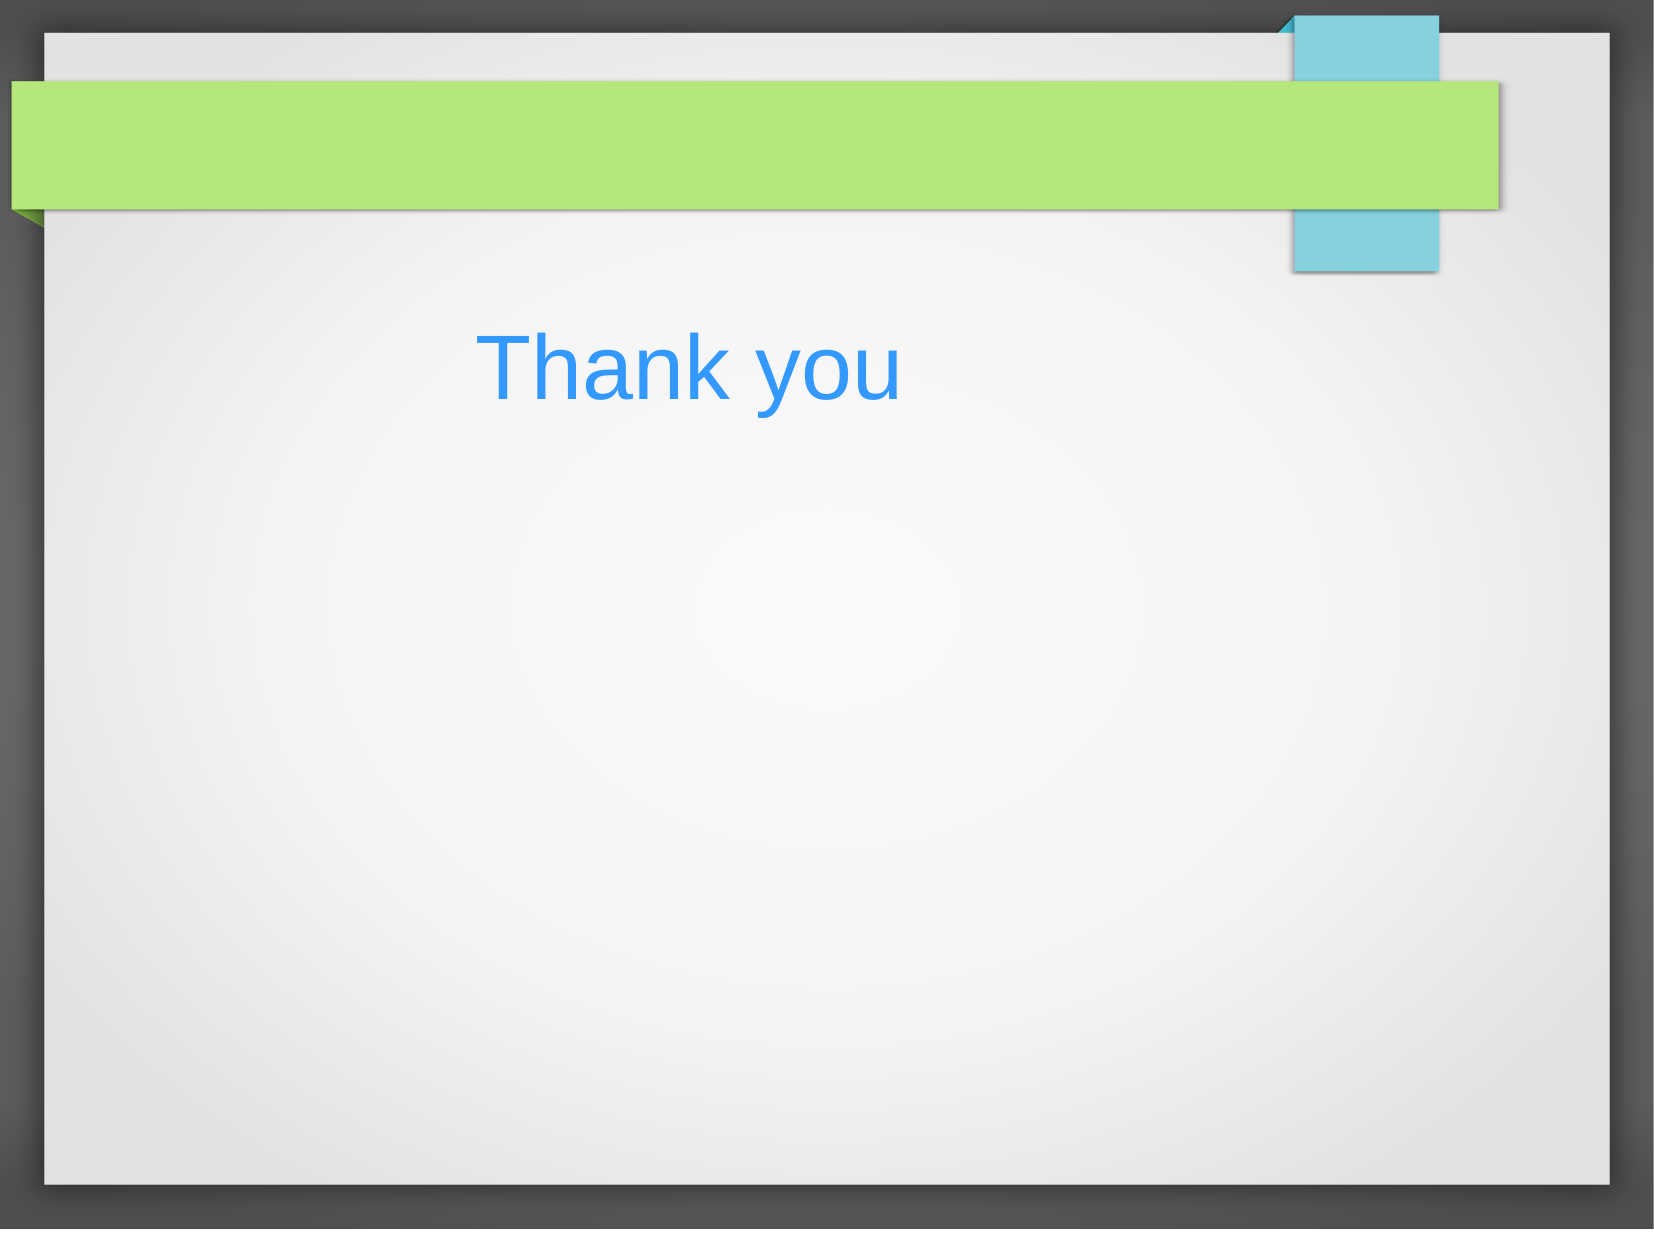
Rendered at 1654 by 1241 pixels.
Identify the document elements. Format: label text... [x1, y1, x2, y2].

subtitle Thank you [82, 94, 1264, 643]
picture [0, 0, 1654, 1229]
